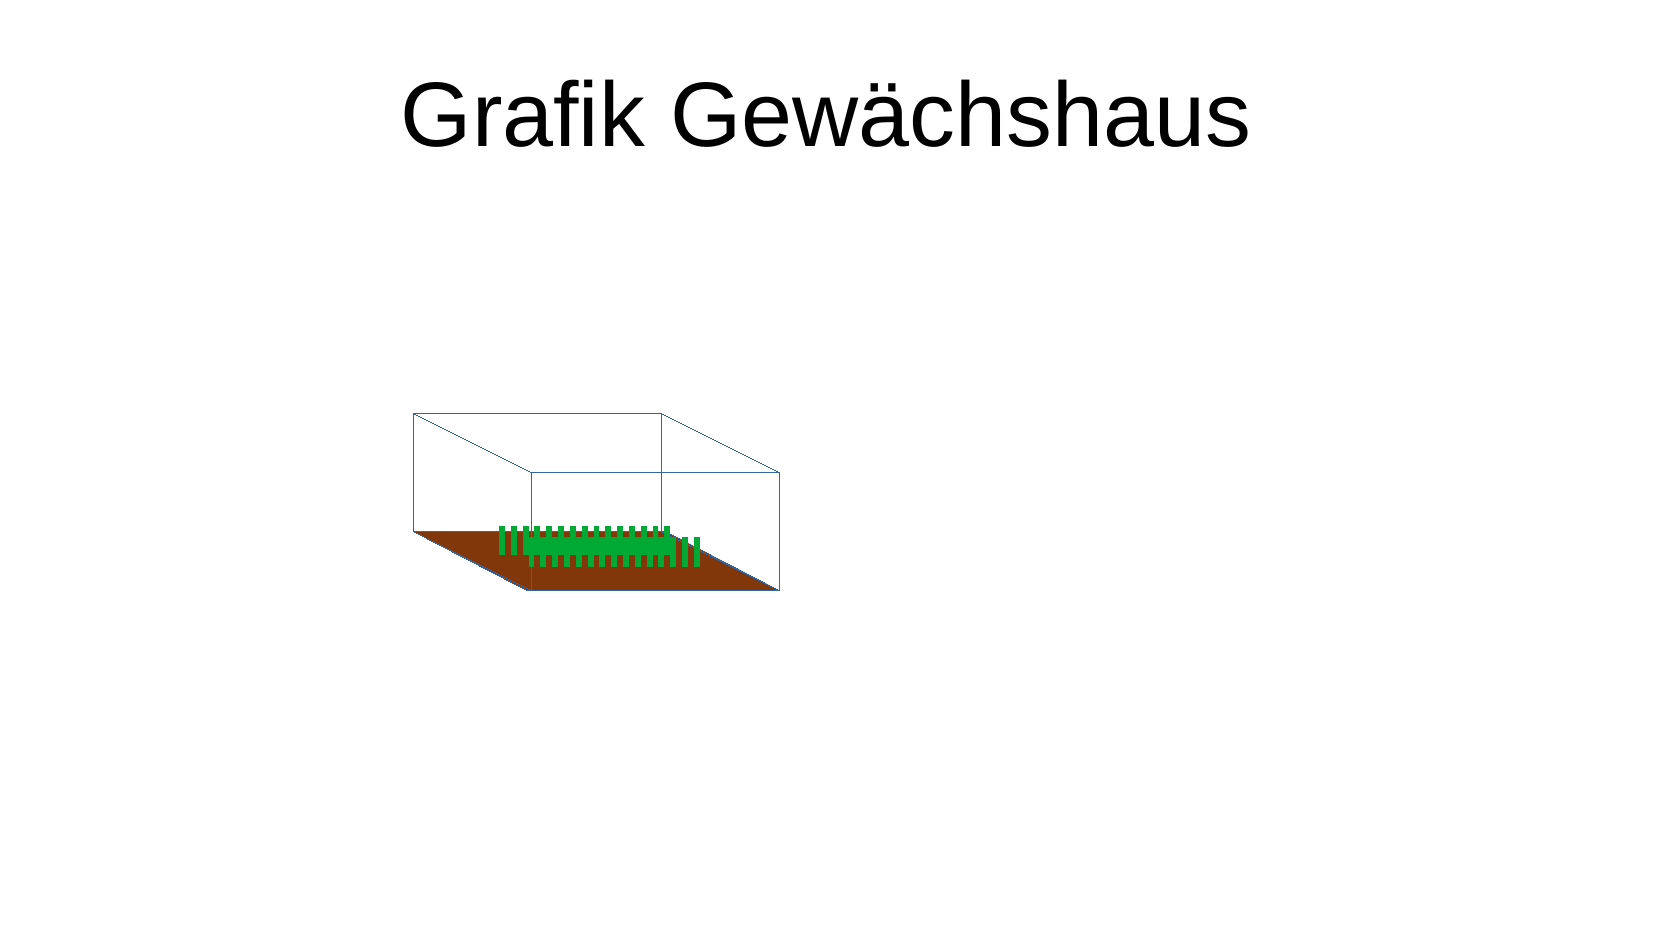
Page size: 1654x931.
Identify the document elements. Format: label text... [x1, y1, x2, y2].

text_box [532, 533, 777, 590]
text_box [416, 532, 531, 591]
title Grafik Gewächshaus [82, 37, 1571, 193]
